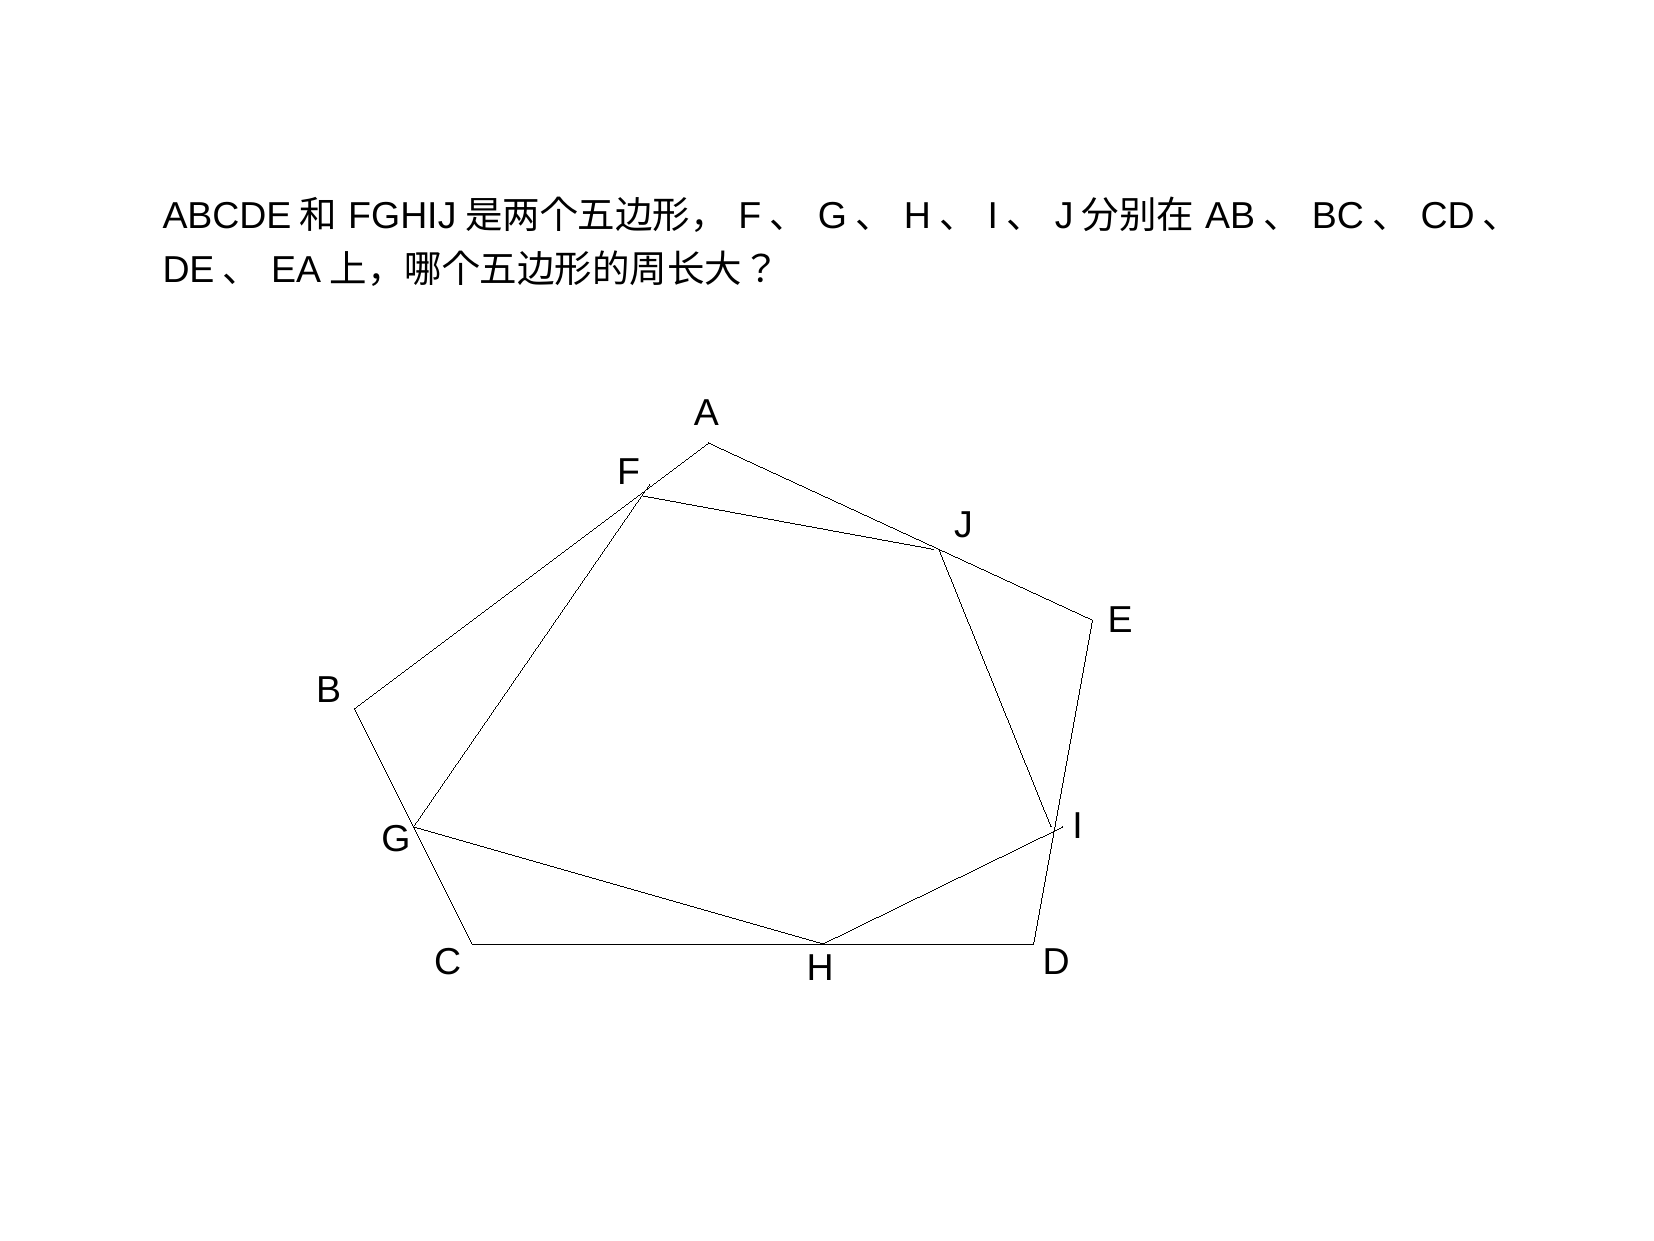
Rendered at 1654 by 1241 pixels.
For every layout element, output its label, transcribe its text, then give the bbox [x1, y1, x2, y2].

text_box A [679, 383, 734, 441]
text_box F [602, 442, 656, 500]
text_box E [1092, 590, 1148, 648]
text_box I [1057, 797, 1098, 855]
text_box G [366, 809, 426, 867]
text_box H [791, 939, 849, 997]
text_box ABCDE和FGHIJ是两个五边形，F、G、H、I、J分别在AB、BC、CD、DE、EA上，哪个五边形的周长大？ [147, 177, 1536, 319]
text_box B [301, 661, 356, 719]
text_box J [939, 496, 988, 554]
text_box D [1027, 933, 1085, 991]
text_box C [419, 933, 477, 991]
